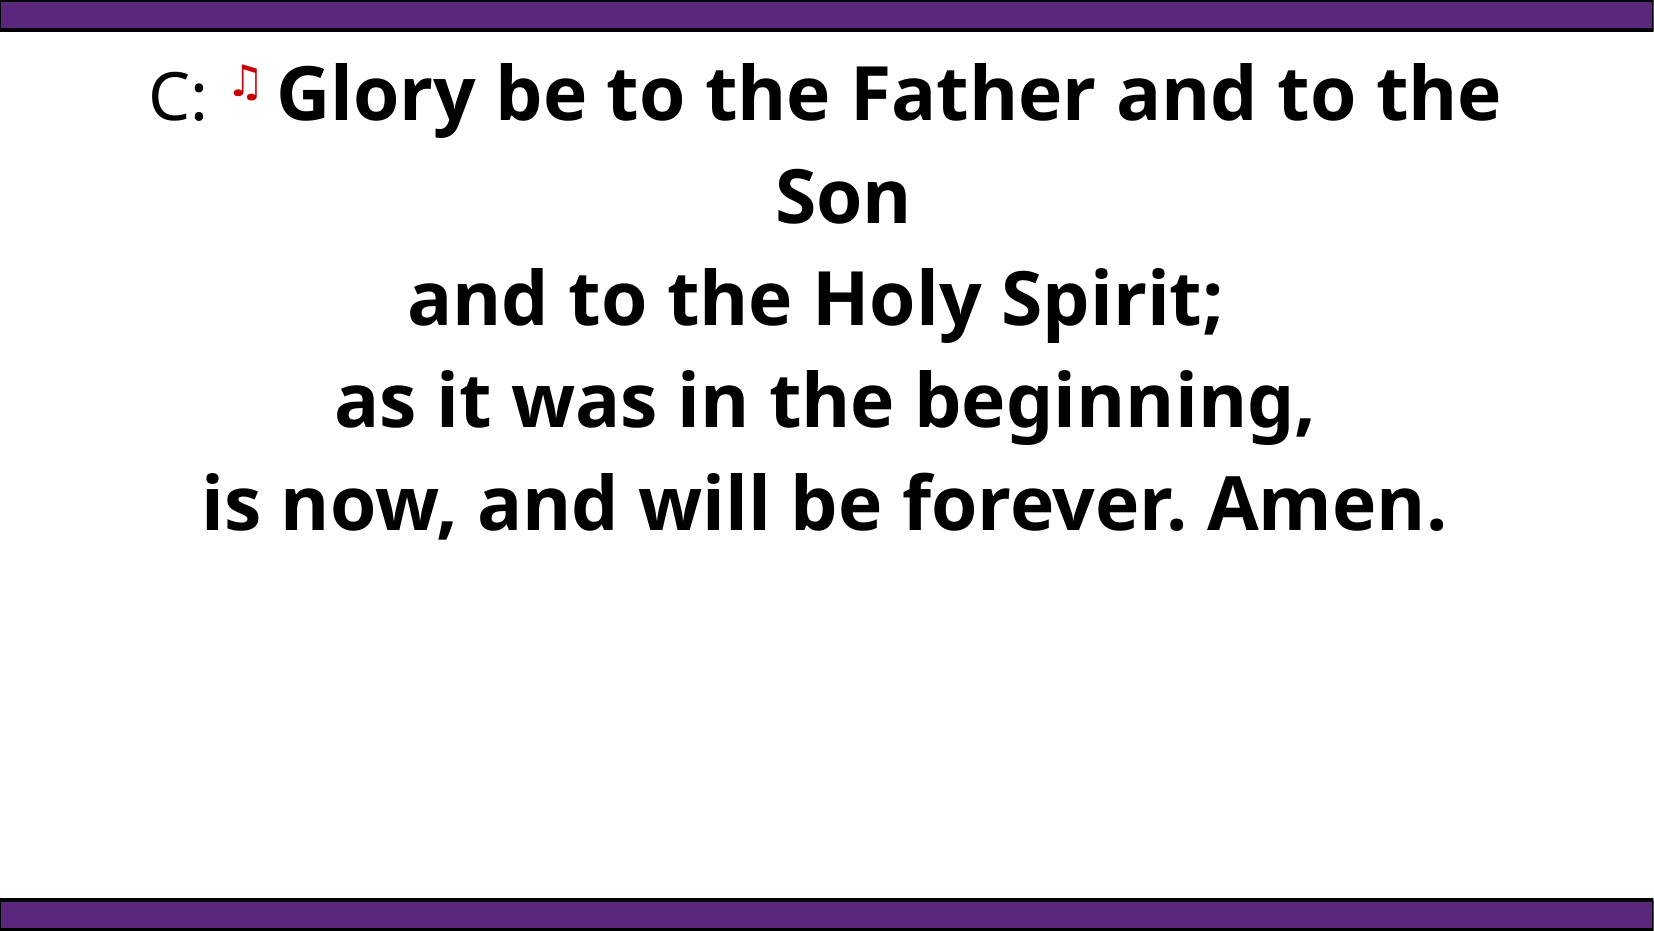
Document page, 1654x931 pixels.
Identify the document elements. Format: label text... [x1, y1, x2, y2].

text_box [0, 900, 1654, 931]
text_box C: ♫ Glory be to the Father and to the Son and to the Holy Spirit; as it was in the beginning, is now, and will be forever. Amen. [60, 33, 1591, 448]
picture [0, 31, 1654, 900]
text_box [0, 0, 1654, 31]
